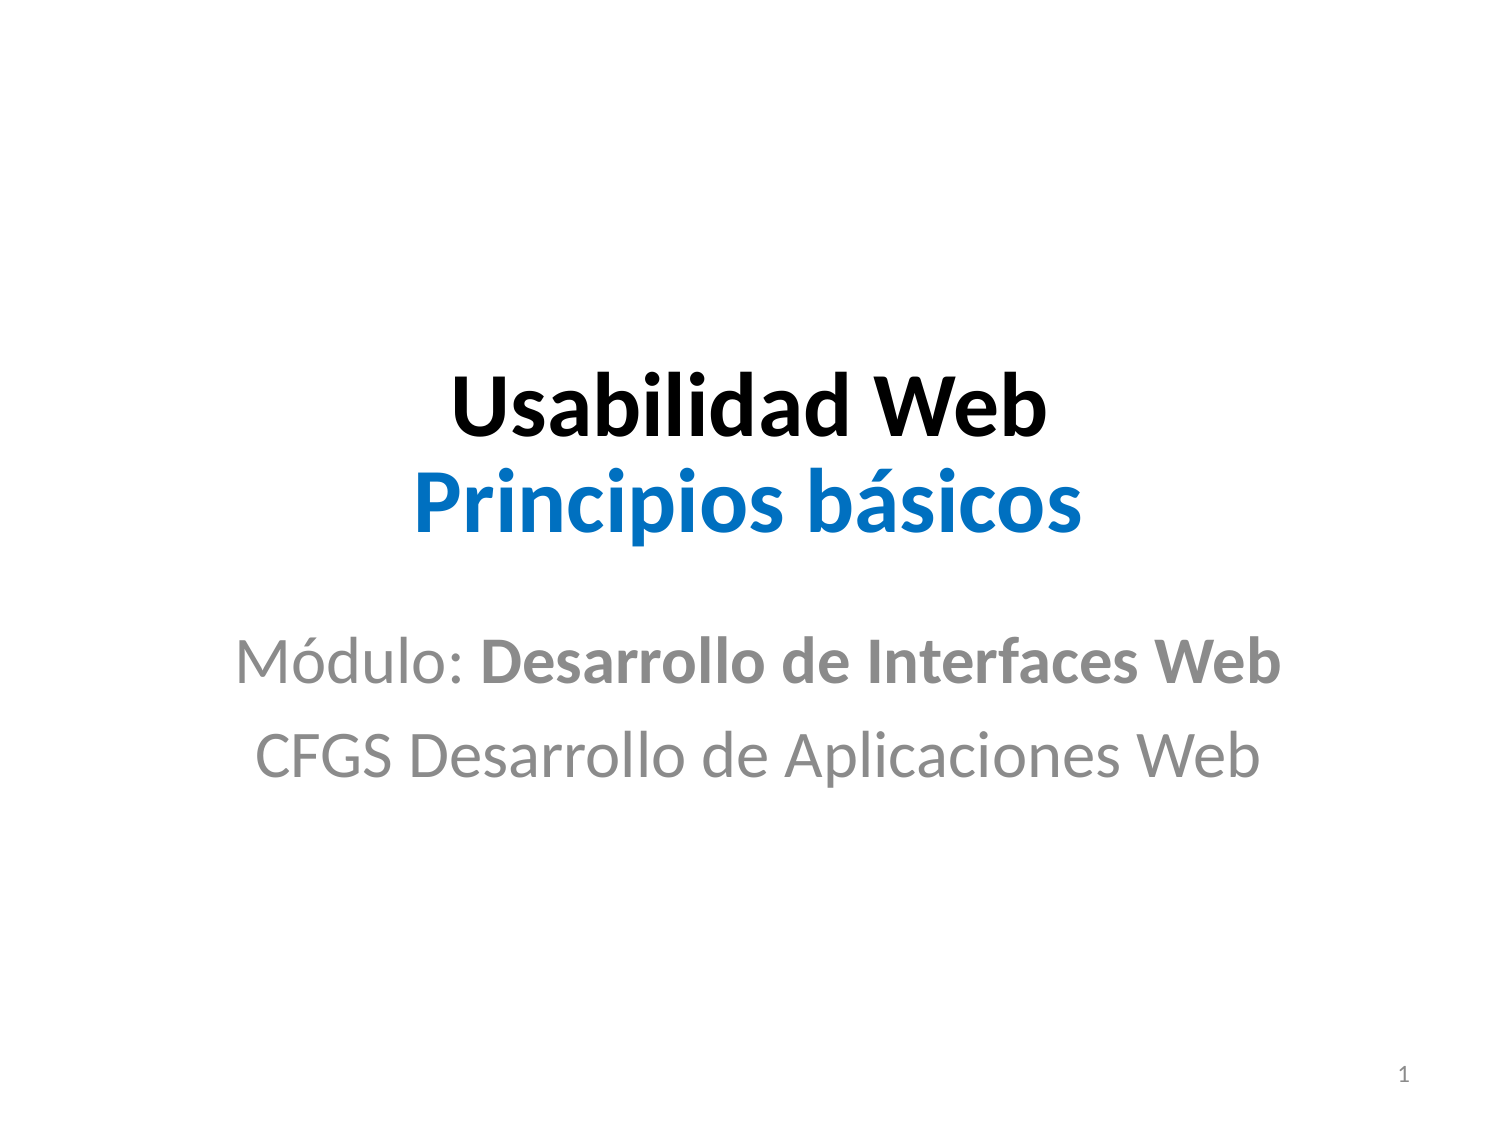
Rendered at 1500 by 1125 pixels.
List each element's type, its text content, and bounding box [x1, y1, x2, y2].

slide_number <número> [1074, 1042, 1425, 1103]
subtitle Módulo: Desarrollo de Interfaces Web CFGS Desarrollo de Aplicaciones Web [183, 609, 1335, 898]
text_box Principios básicos [219, 456, 1278, 744]
title Usabilidad Web [112, 278, 1388, 521]
